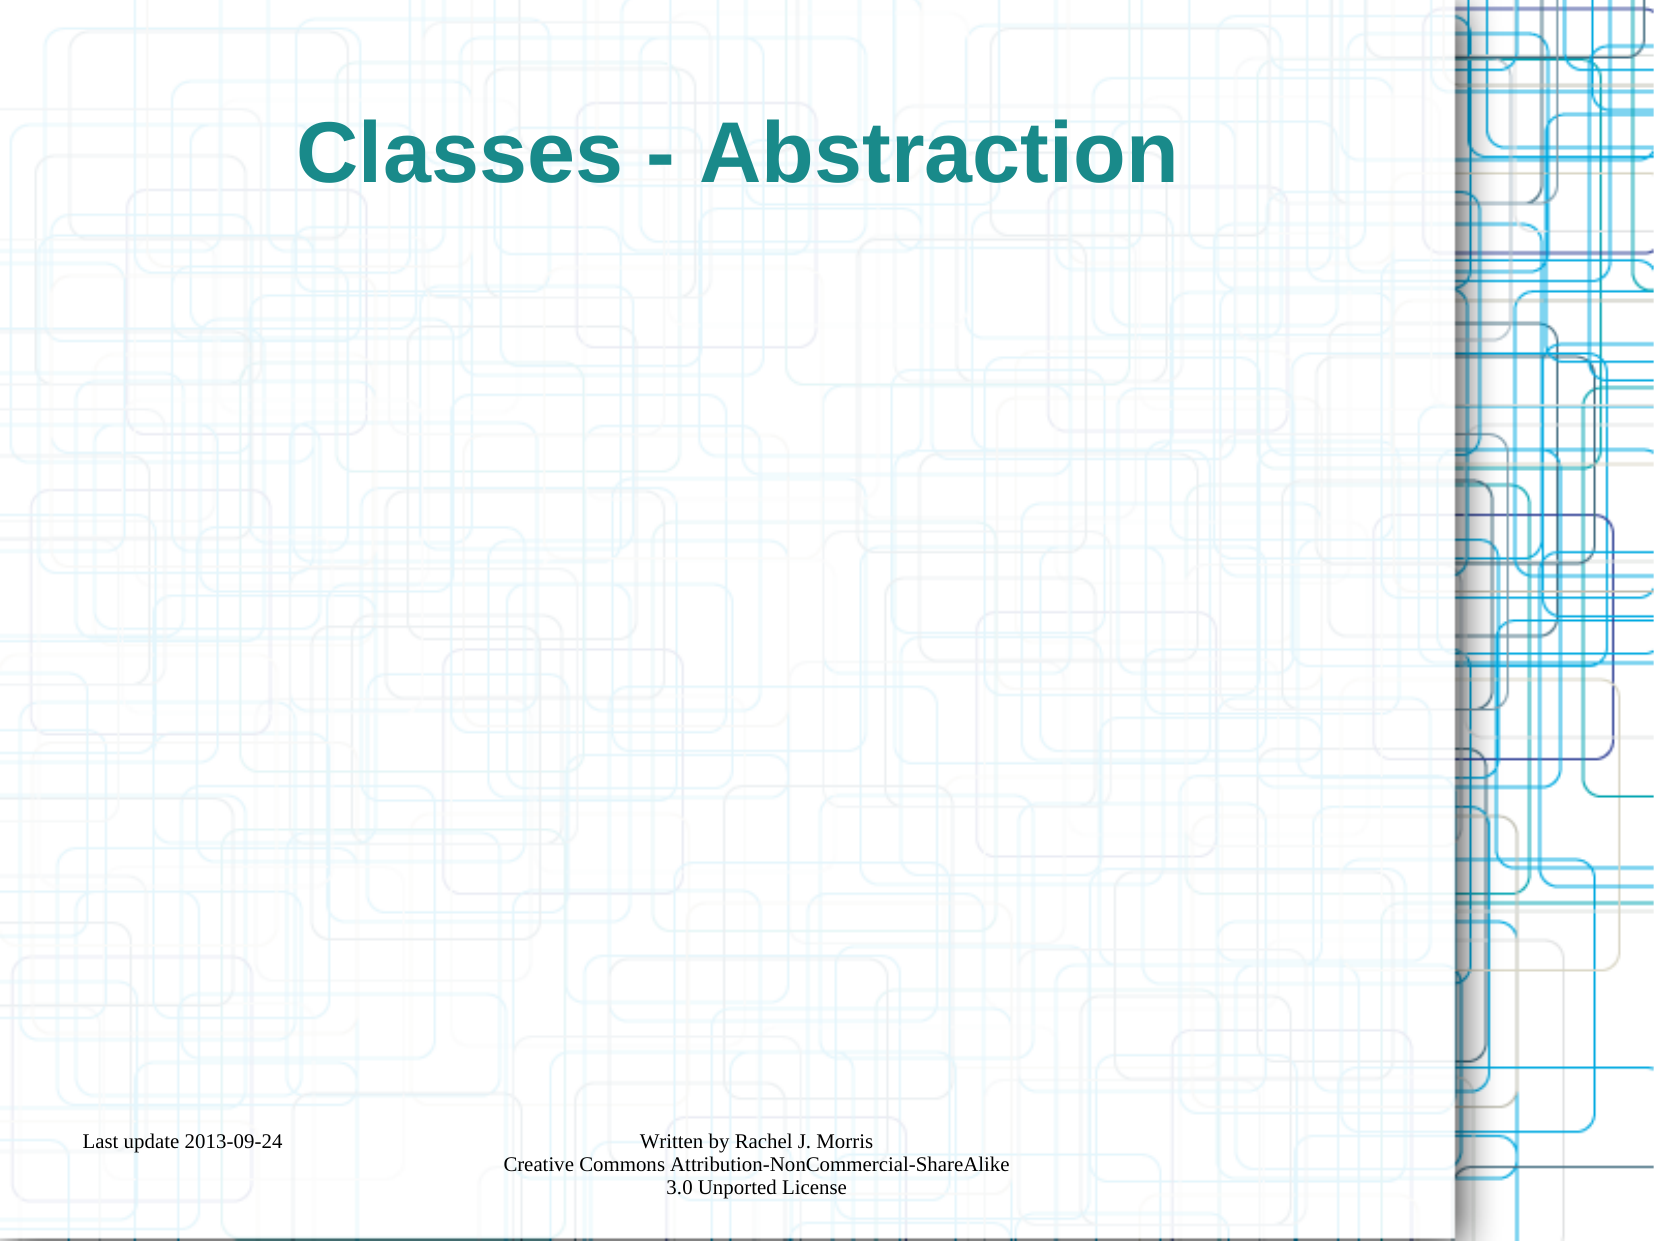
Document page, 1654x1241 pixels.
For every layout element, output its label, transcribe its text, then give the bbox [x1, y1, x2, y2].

title Classes - Abstraction [59, 49, 1418, 257]
picture [0, 0, 1654, 1241]
